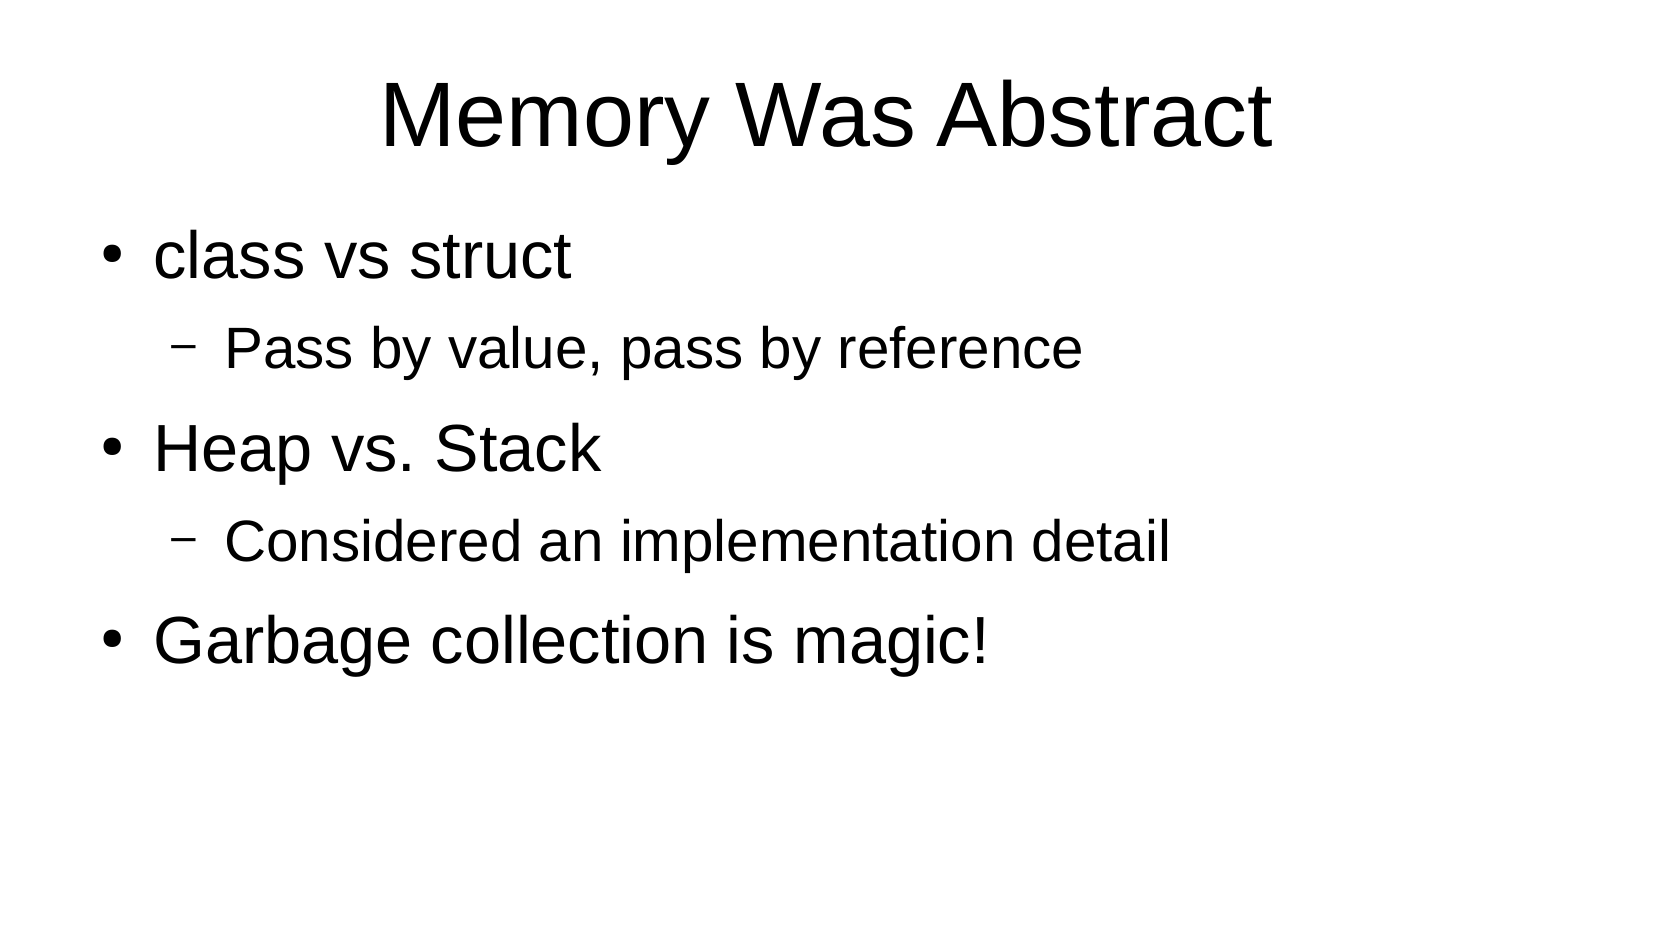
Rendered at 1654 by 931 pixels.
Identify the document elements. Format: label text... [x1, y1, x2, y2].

list class vs struct Pass by value, pass by reference Heap vs. Stack Considered an implementation detail Garbage collection is magic! [82, 217, 1571, 758]
title Memory Was Abstract [82, 37, 1571, 193]
